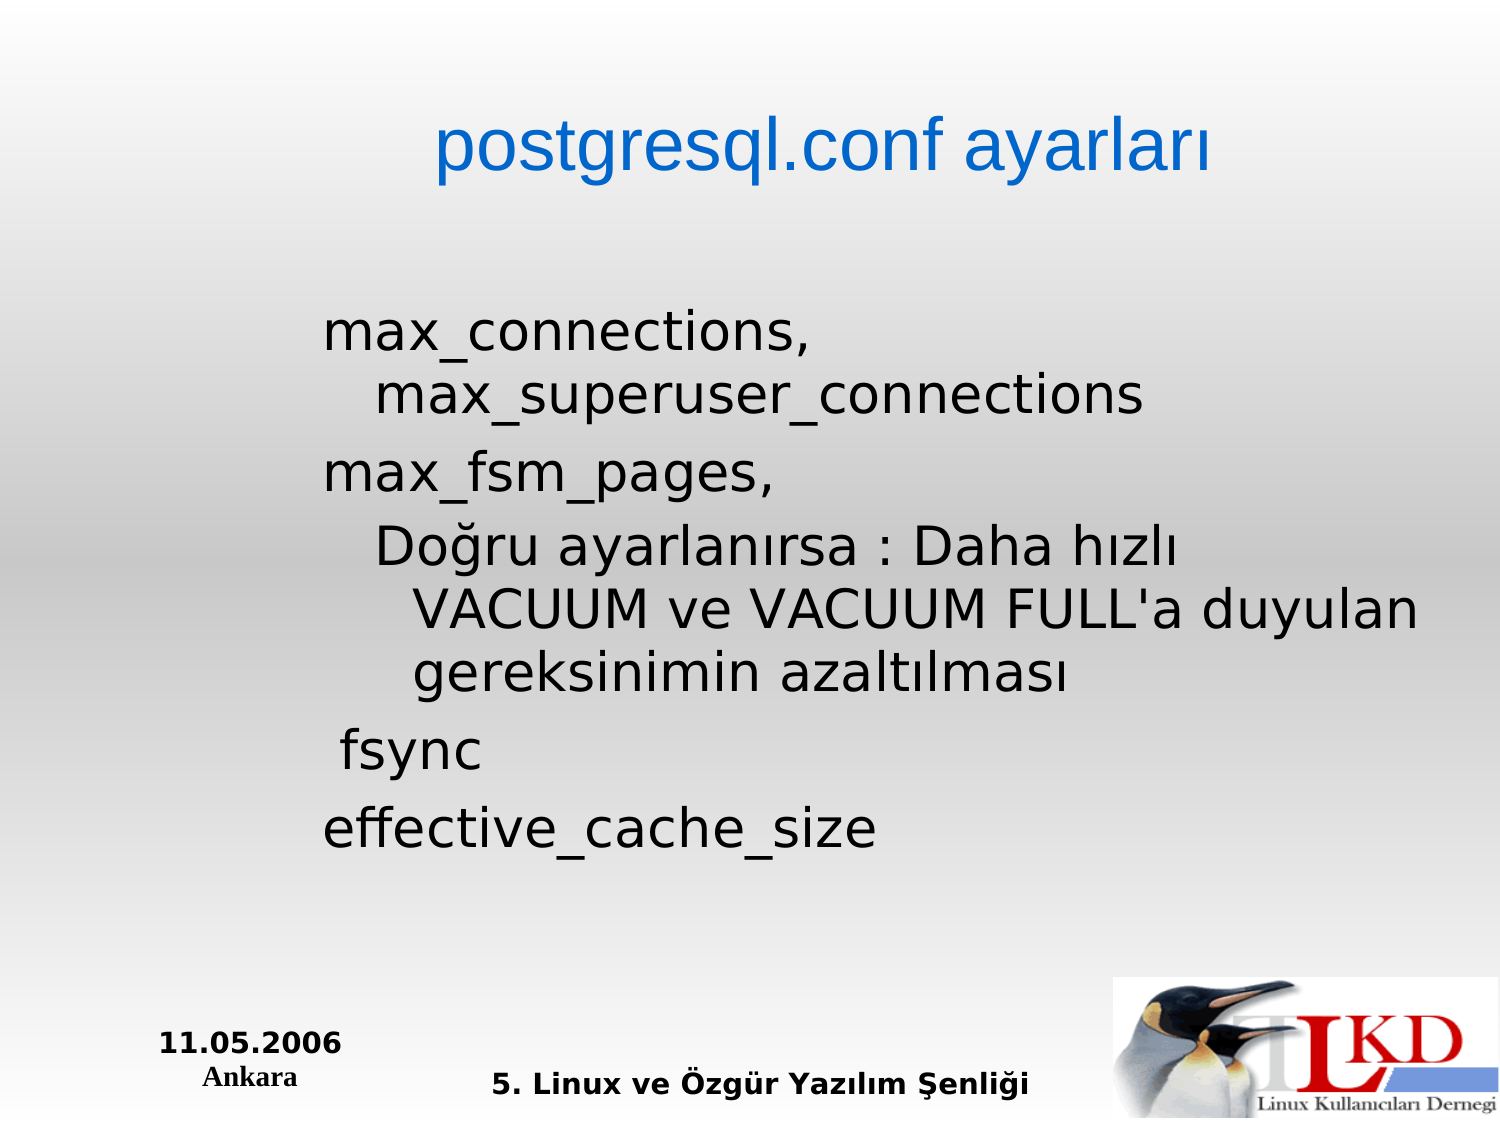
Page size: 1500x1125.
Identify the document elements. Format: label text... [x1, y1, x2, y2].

title postgresql.conf ayarları [224, 49, 1425, 238]
picture [1113, 977, 1499, 1118]
list max_connections, max_superuser_connections max_fsm_pages, Doğru ayarlanırsa : Daha hızlı VACUUM ve VACUUM FULL'a duyulan gereksinimin azaltılması fsync effective_cache_size [224, 299, 1425, 975]
